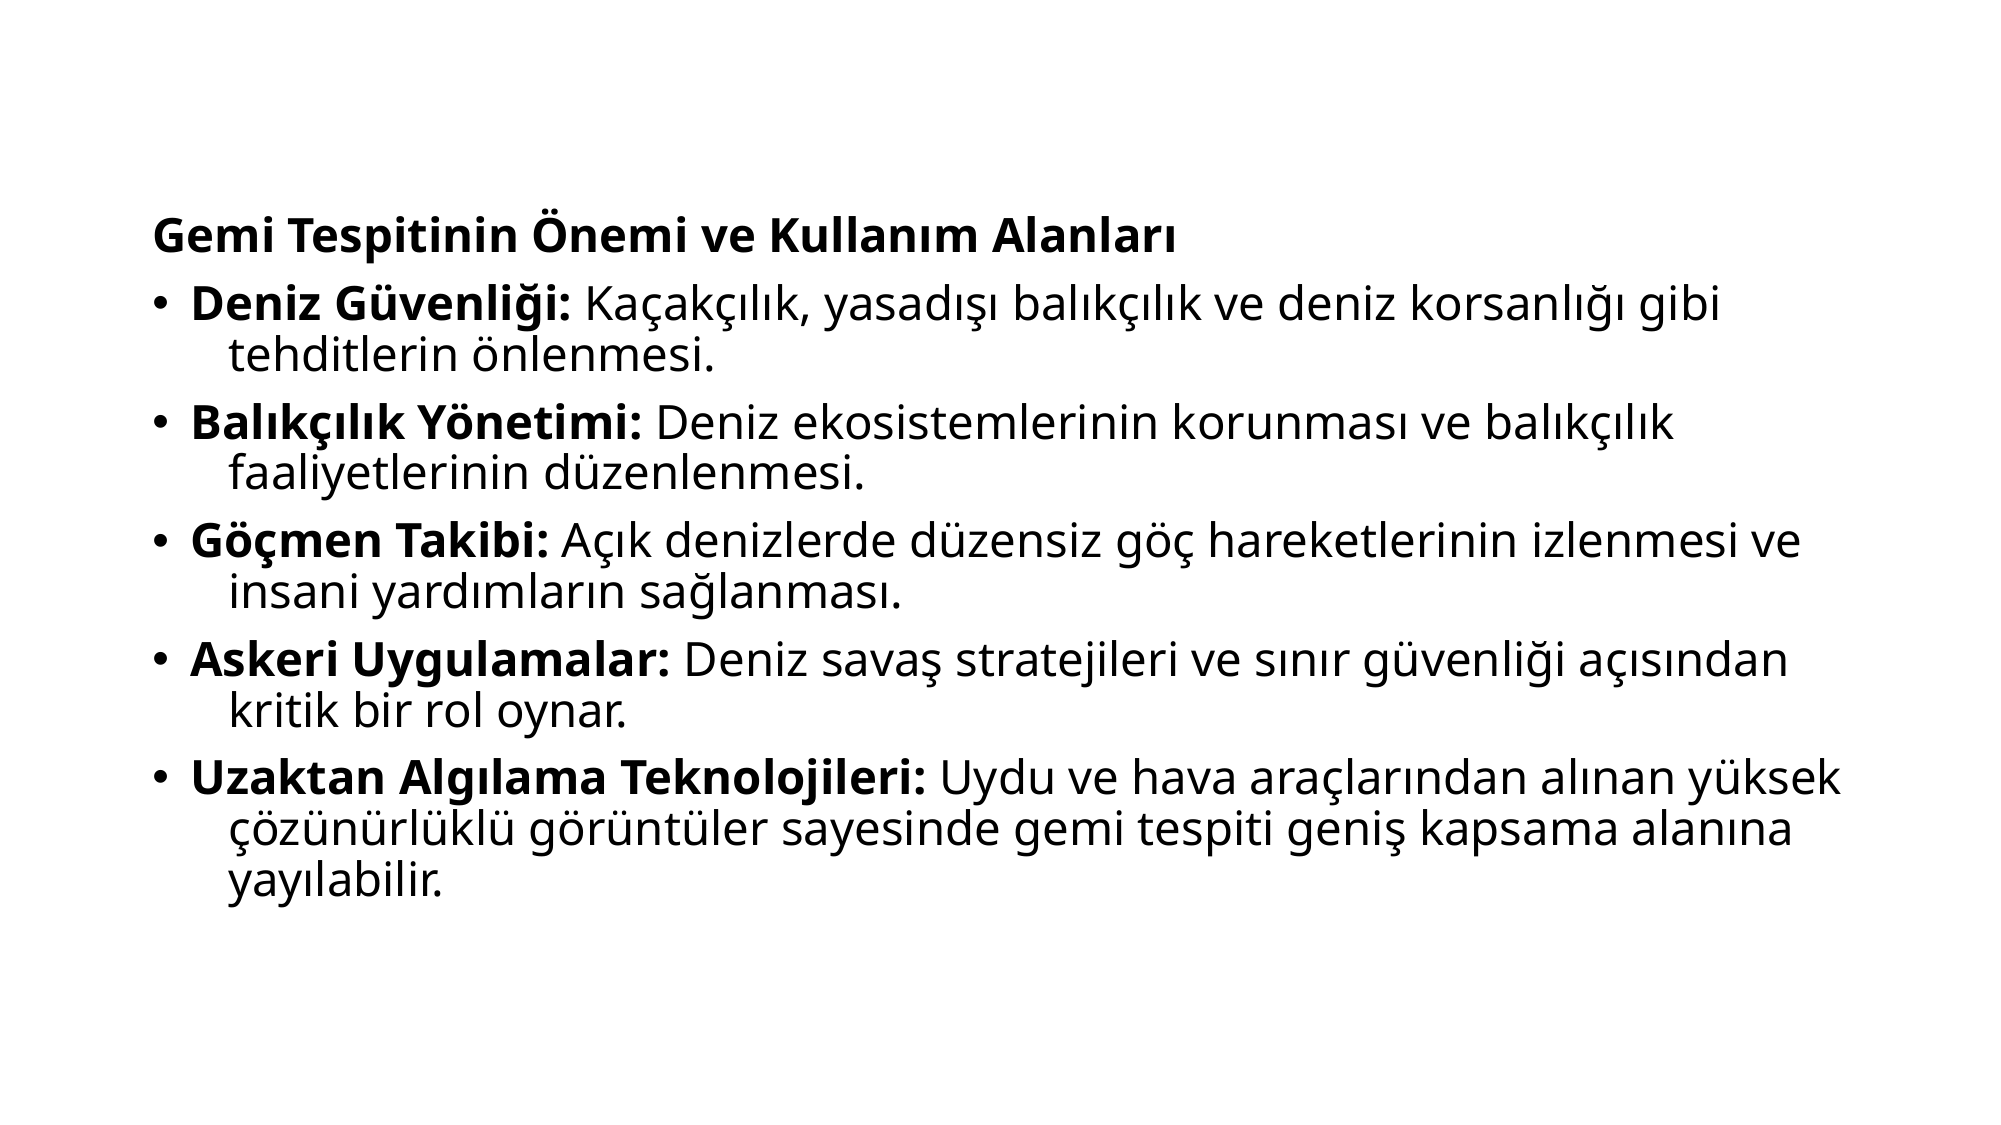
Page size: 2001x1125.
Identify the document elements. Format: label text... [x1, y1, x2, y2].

list Gemi Tespitinin Önemi ve Kullanım Alanları Deniz Güvenliği: Kaçakçılık, yasadışı balıkçılık ve deniz korsanlığı gibi tehditlerin önlenmesi. Balıkçılık Yönetimi: Deniz ekosistemlerinin korunması ve balıkçılık faaliyetlerinin düzenlenmesi. Göçmen Takibi: Açık denizlerde düzensiz göç hareketlerinin izlenmesi ve insani yardımların sağlanması. Askeri Uygulamalar: Deniz savaş stratejileri ve sınır güvenliği açısından kritik bir rol oynar. Uzaktan Algılama Teknolojileri: Uydu ve hava araçlarından alınan yüksek çözünürlüklü görüntüler sayesinde gemi tespiti geniş kapsama alanına yayılabilir. [137, 204, 1863, 919]
